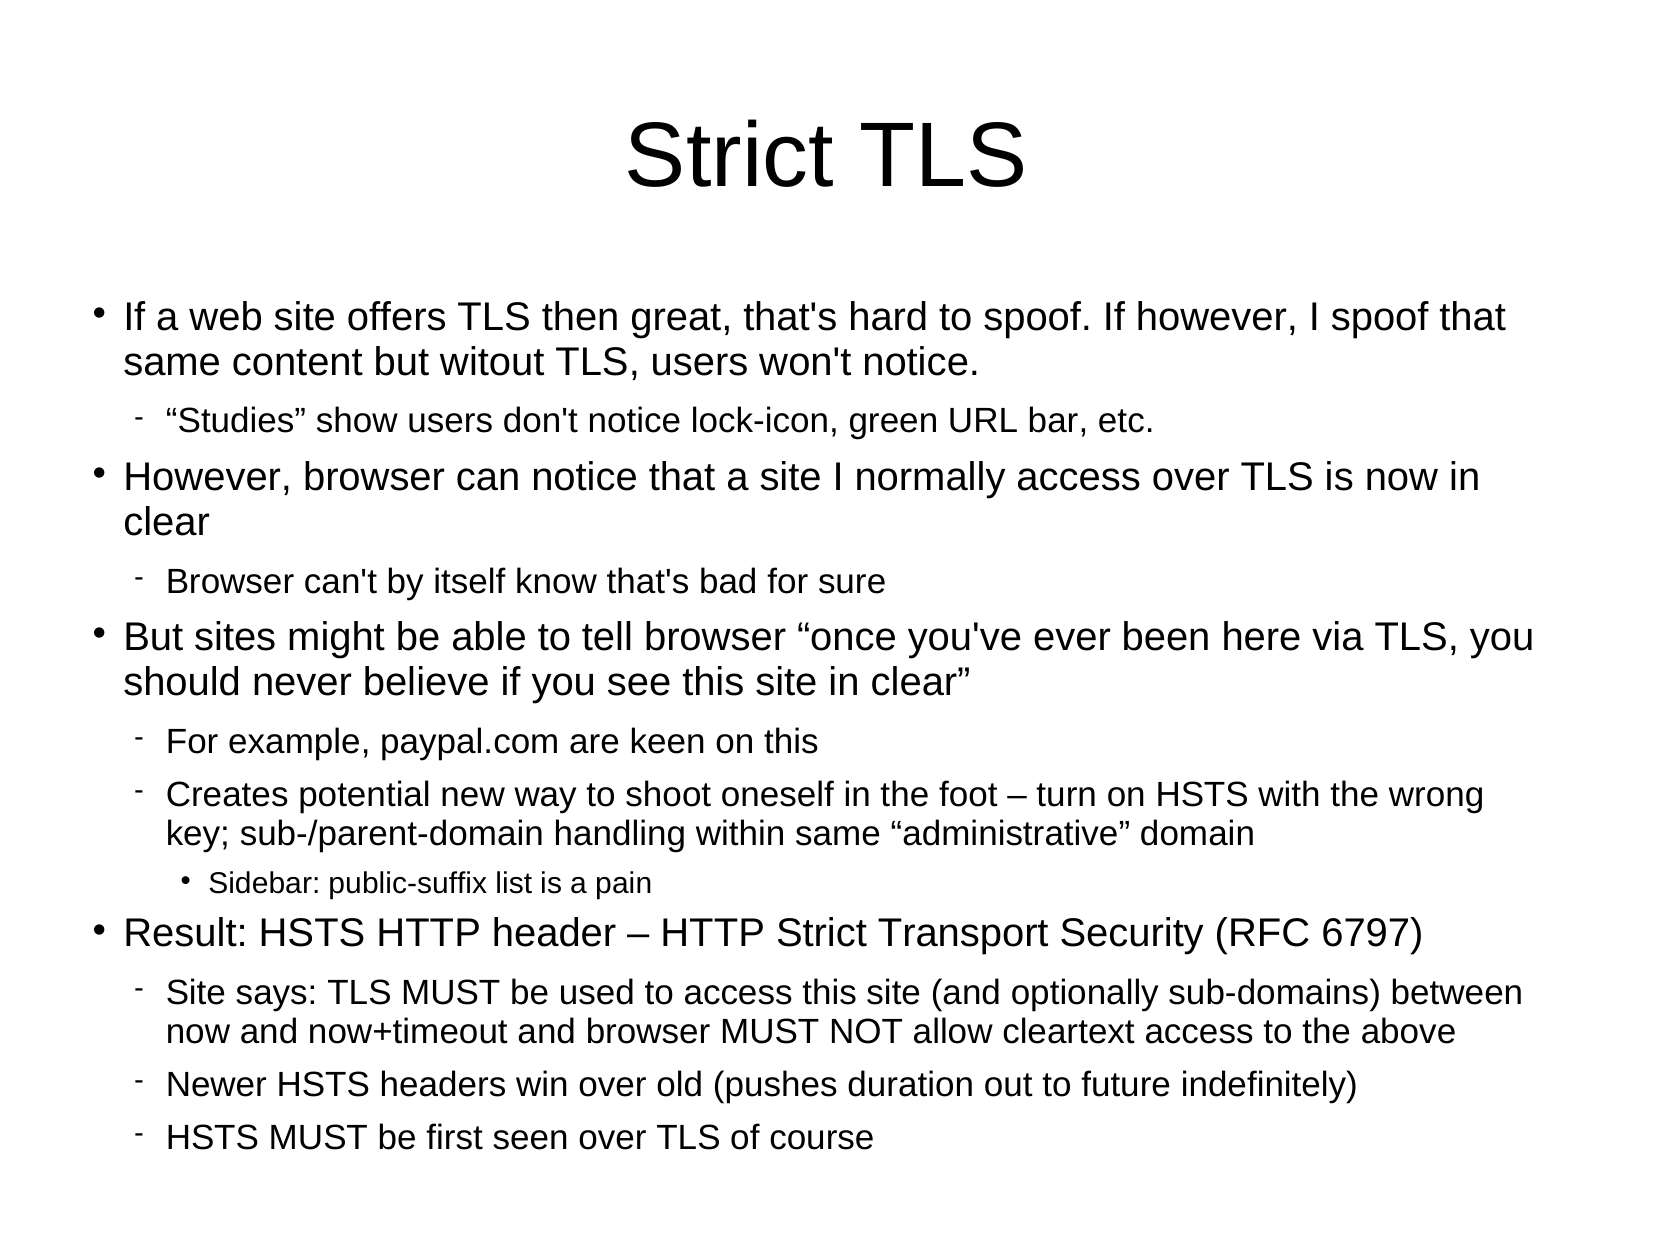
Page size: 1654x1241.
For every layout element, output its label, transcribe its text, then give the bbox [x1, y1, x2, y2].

title Strict TLS [82, 49, 1571, 257]
list If a web site offers TLS then great, that's hard to spoof. If however, I spoof that same content but witout TLS, users won't notice. “Studies” show users don't notice lock-icon, green URL bar, etc. However, browser can notice that a site I normally access over TLS is now in clear Browser can't by itself know that's bad for sure But sites might be able to tell browser “once you've ever been here via TLS, you should never believe if you see this site in clear” For example, paypal.com are keen on this Creates potential new way to shoot oneself in the foot – turn on HSTS with the wrong key; sub-/parent-domain handling within same “administrative” domain Sidebar: public-suffix list is a pain Result: HSTS HTTP header – HTTP Strict Transport Security (RFC 6797) Site says: TLS MUST be used to access this site (and optionally sub-domains) between now and now+timeout and browser MUST NOT allow cleartext access to the above Newer HSTS headers win over old (pushes duration out to future indefinitely) HSTS MUST be first seen over TLS of course [82, 290, 1538, 1182]
